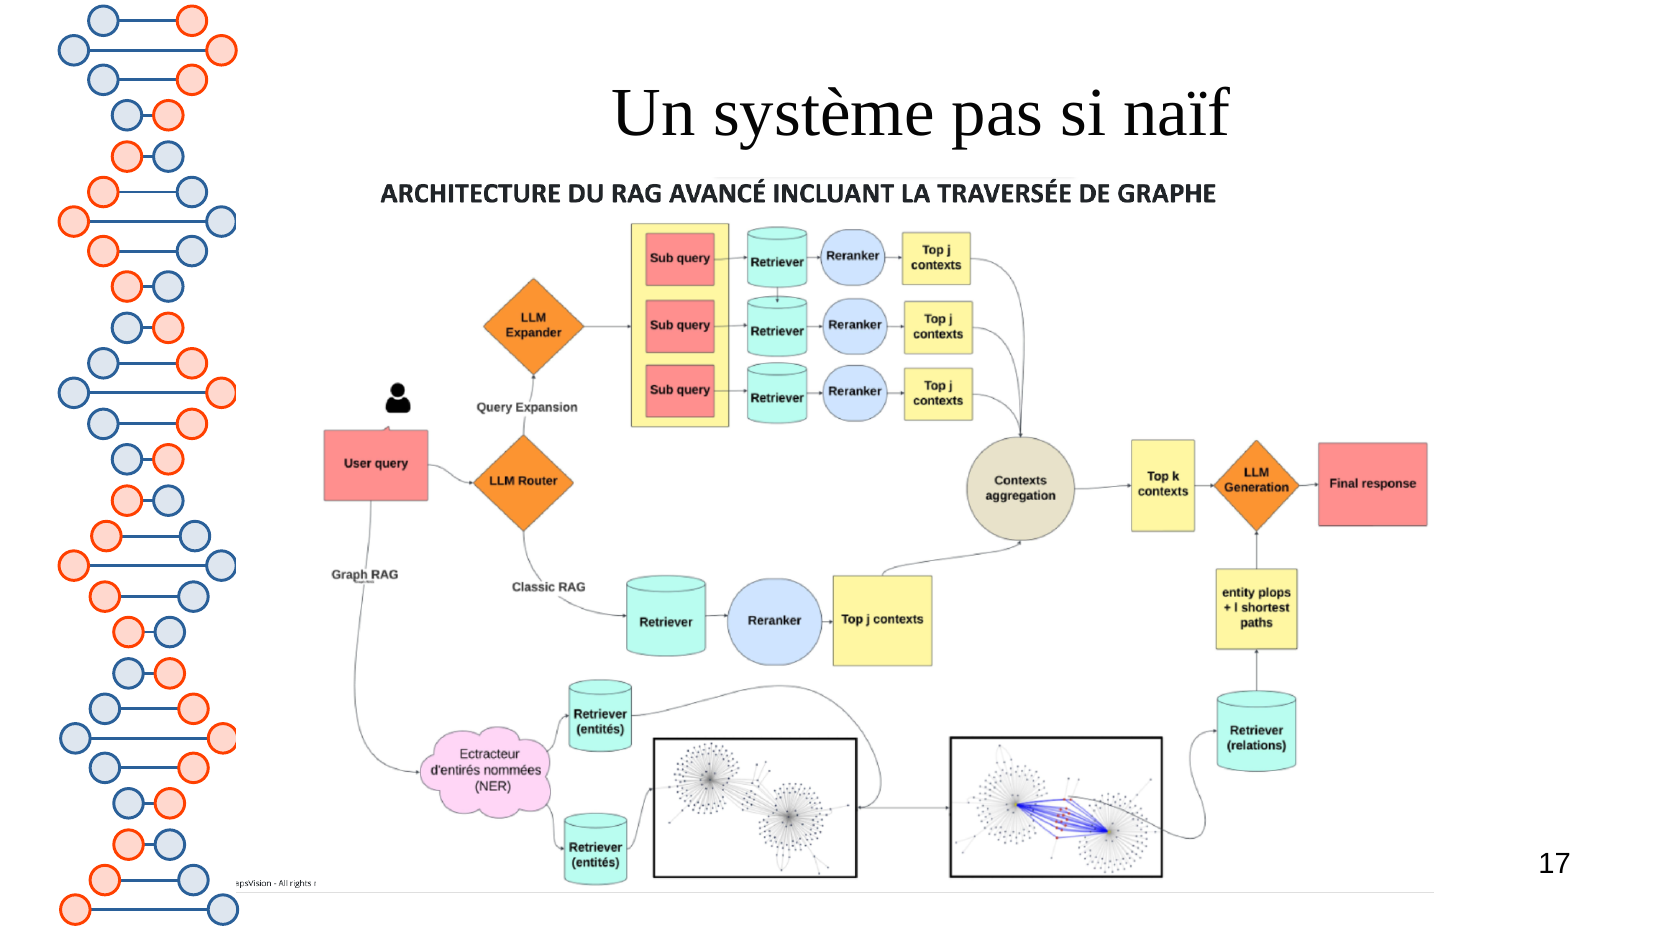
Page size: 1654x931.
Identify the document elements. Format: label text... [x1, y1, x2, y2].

picture [236, 177, 1434, 893]
title Un système pas si naïf [265, 35, 1595, 189]
